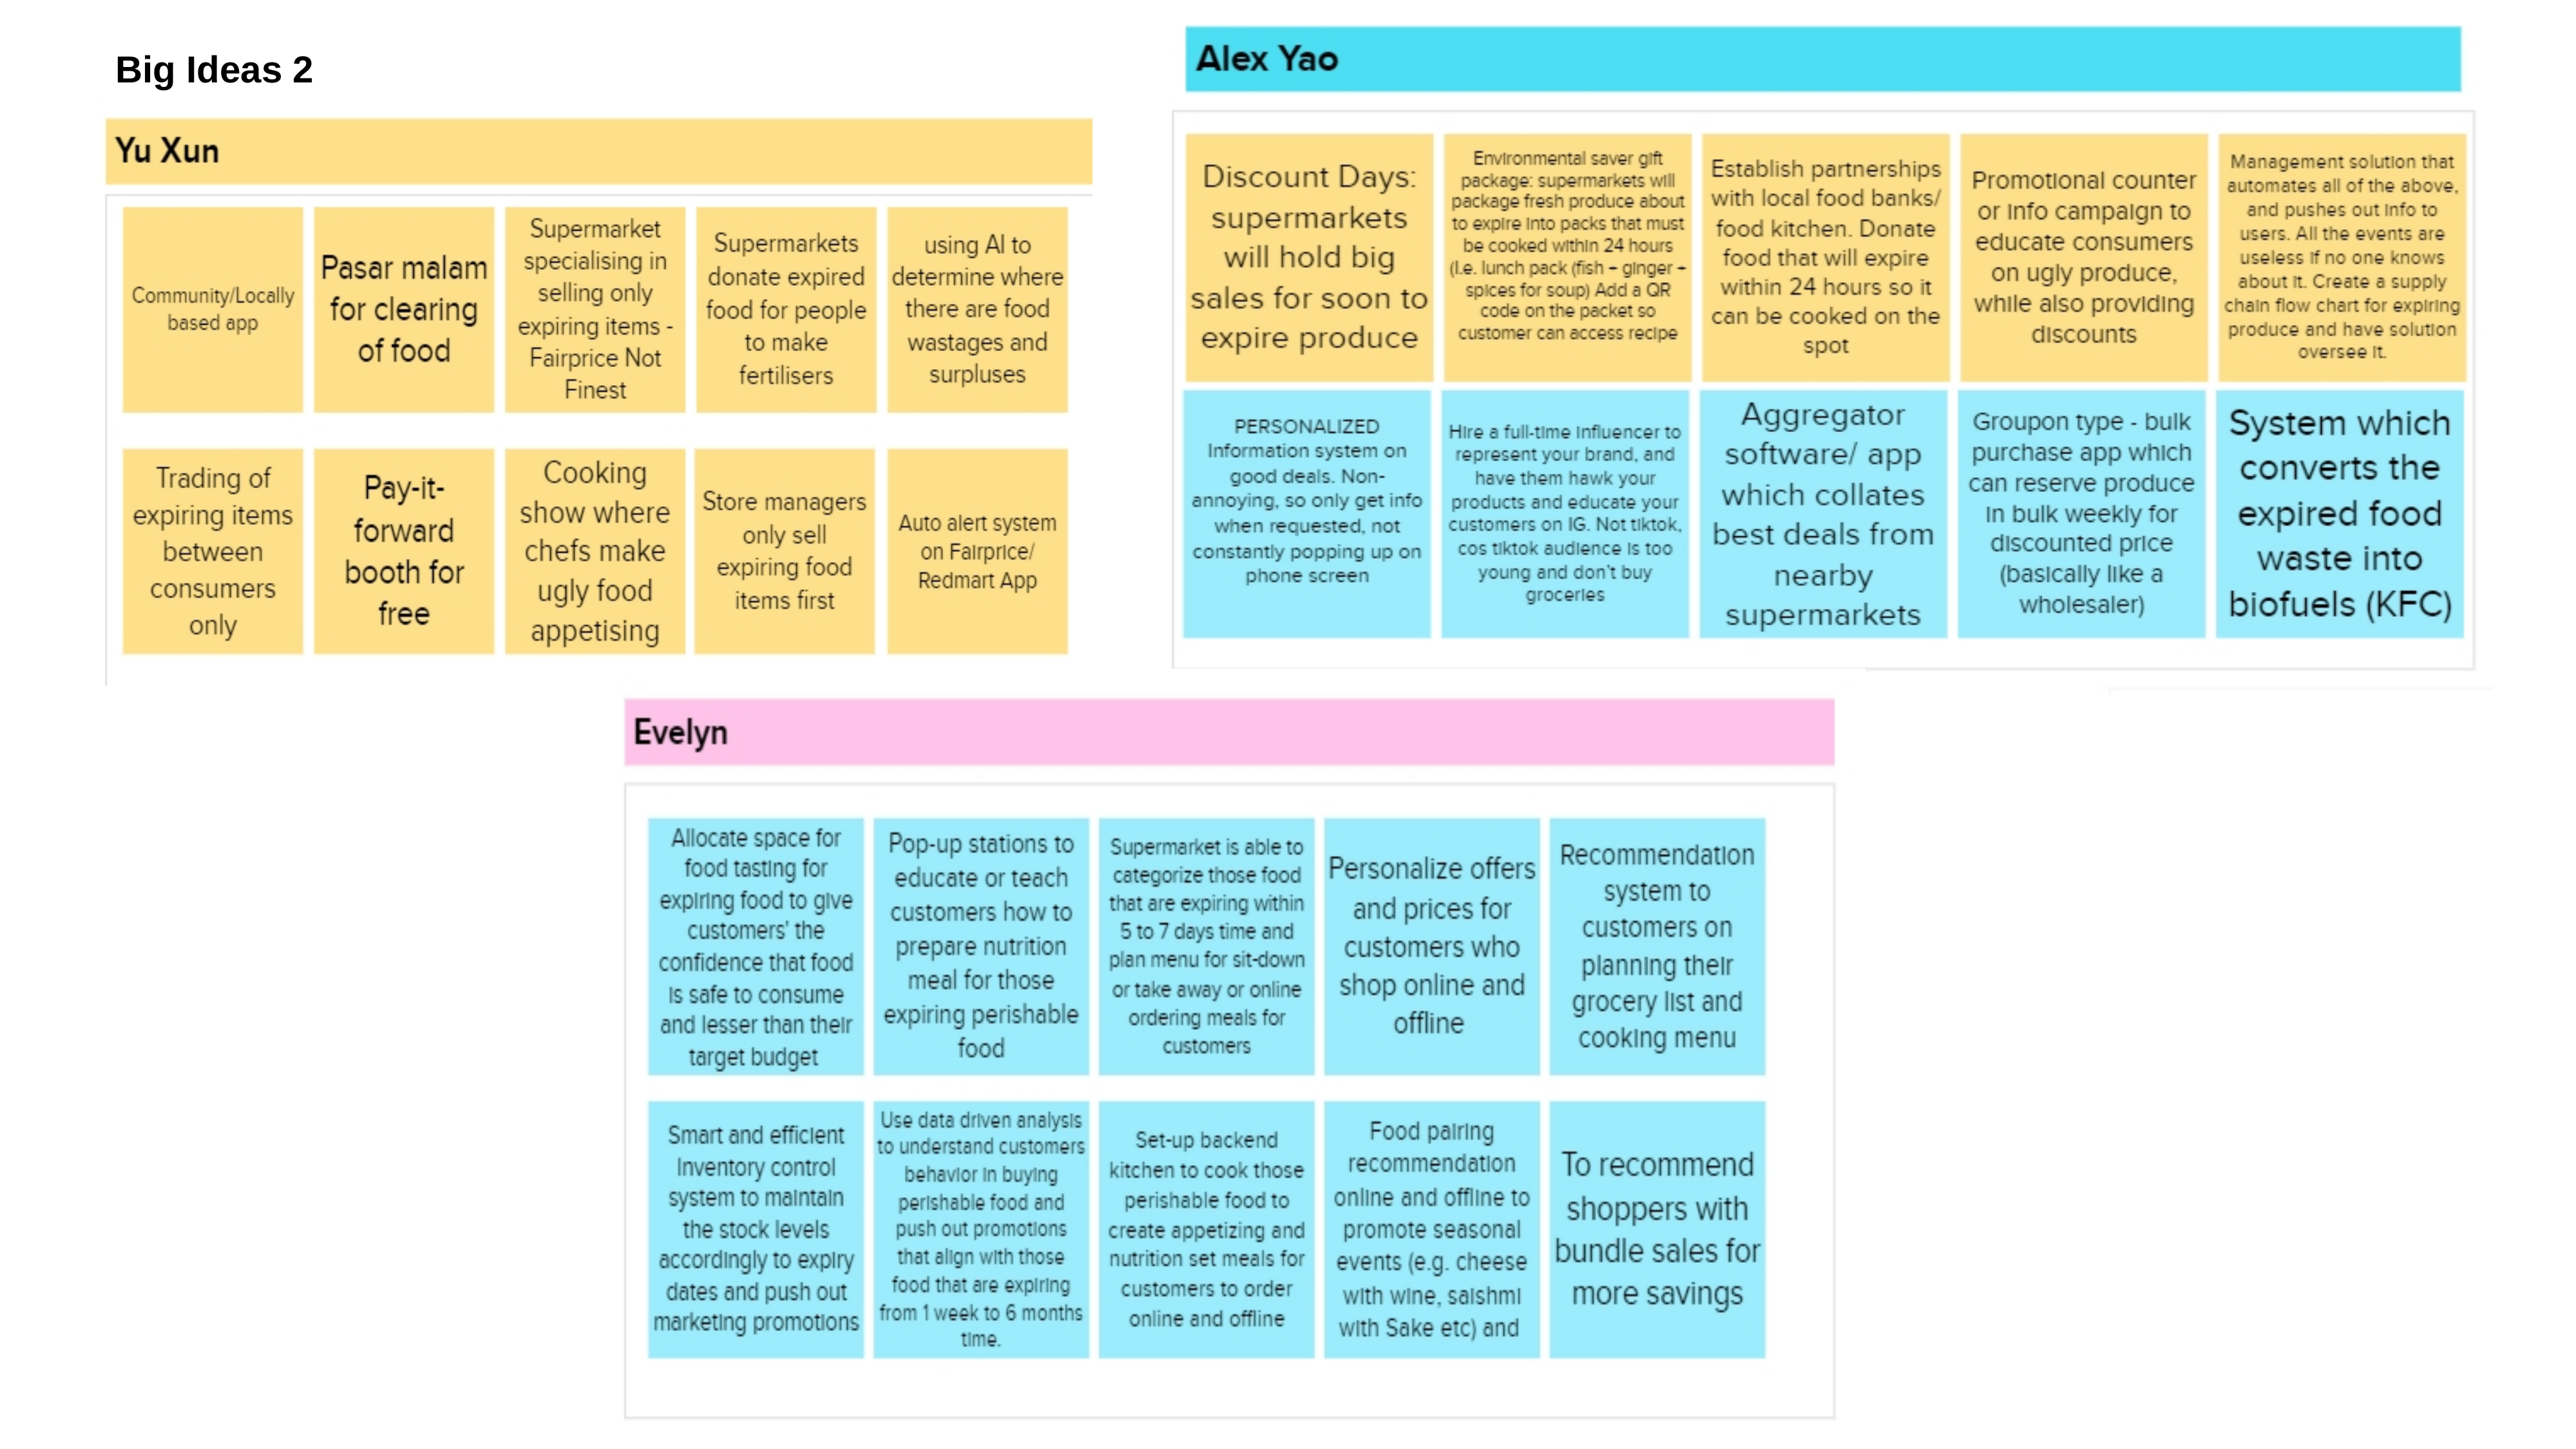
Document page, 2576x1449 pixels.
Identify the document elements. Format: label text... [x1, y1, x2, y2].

picture [88, 0, 2494, 1449]
text_box Big Ideas 2 [106, 44, 324, 97]
